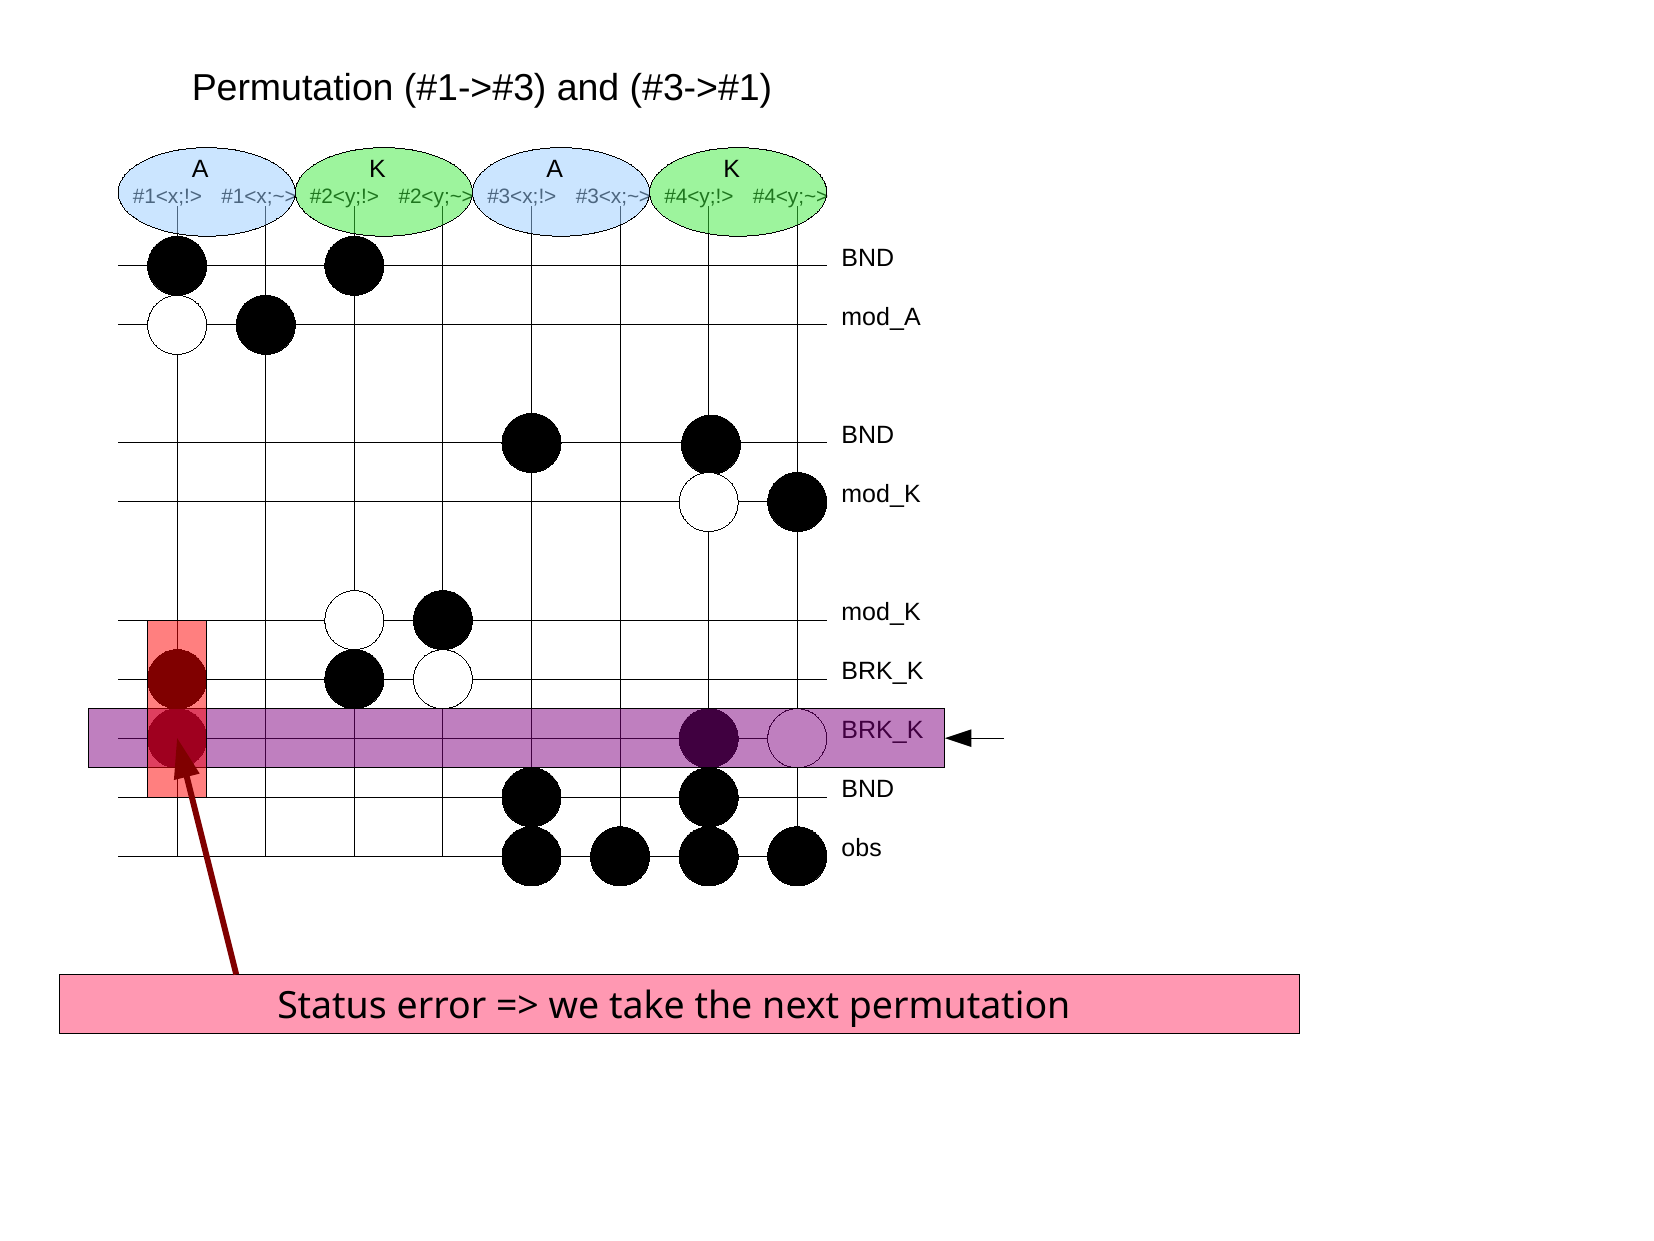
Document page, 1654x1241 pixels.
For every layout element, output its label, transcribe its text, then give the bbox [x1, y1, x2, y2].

text_box [236, 295, 296, 355]
text_box BND [826, 413, 910, 472]
text_box mod_K [826, 472, 937, 532]
text_box #1<x;~> [284, 200, 295, 215]
text_box Status error => we take the next permutation [59, 974, 1300, 1034]
text_box A [177, 147, 224, 191]
text_box #3<x;~> [638, 201, 649, 215]
text_box [767, 472, 827, 532]
text_box #3<x;!> [472, 197, 484, 215]
text_box [679, 415, 741, 532]
text_box BRK_K [826, 649, 939, 708]
text_box [88, 590, 945, 886]
text_box #2<y;~> [461, 200, 472, 215]
text_box mod_K [826, 590, 937, 649]
text_box [501, 413, 562, 473]
text_box #4<y;!> [649, 197, 661, 215]
text_box #1<x;!> [118, 199, 129, 215]
text_box #2<y;!> [295, 198, 307, 215]
text_box mod_A [826, 295, 937, 355]
text_box K [708, 147, 756, 191]
text_box K [354, 147, 401, 191]
text_box BND [826, 236, 910, 295]
text_box [147, 236, 207, 355]
text_box [767, 826, 827, 886]
text_box BND [826, 768, 910, 827]
text_box [590, 826, 650, 886]
text_box Permutation (#1->#3) and (#3->#1) [177, 59, 788, 117]
text_box [324, 236, 384, 296]
text_box [118, 148, 827, 237]
text_box obs [826, 826, 897, 886]
text_box #4<y;~> [815, 177, 843, 215]
text_box A [531, 147, 578, 191]
